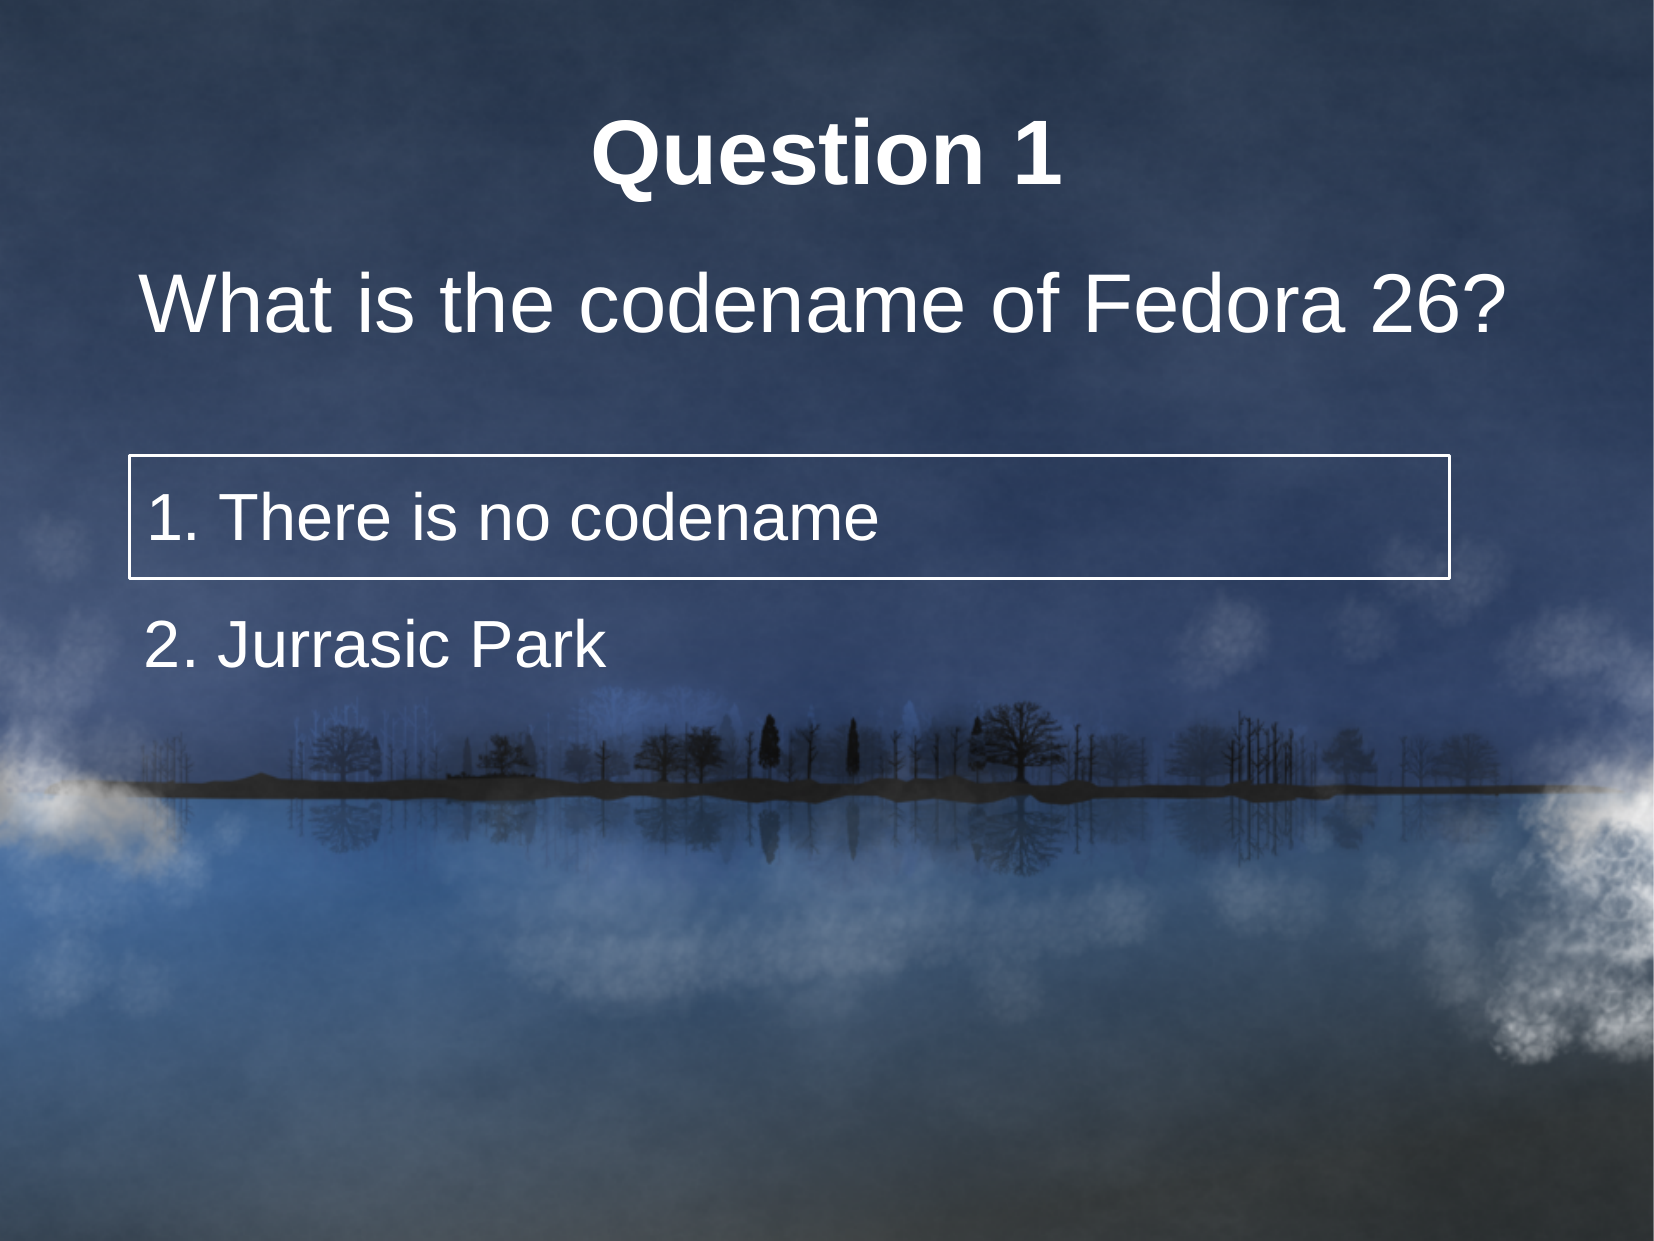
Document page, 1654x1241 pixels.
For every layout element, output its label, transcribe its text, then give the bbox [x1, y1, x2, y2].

title Question 1 [82, 49, 1571, 257]
text_box 2. Jurrasic Park [129, 600, 625, 690]
picture [0, 0, 1654, 1241]
text_box [129, 455, 1450, 579]
text_box What is the codename of Fedora 26? [124, 249, 1538, 376]
